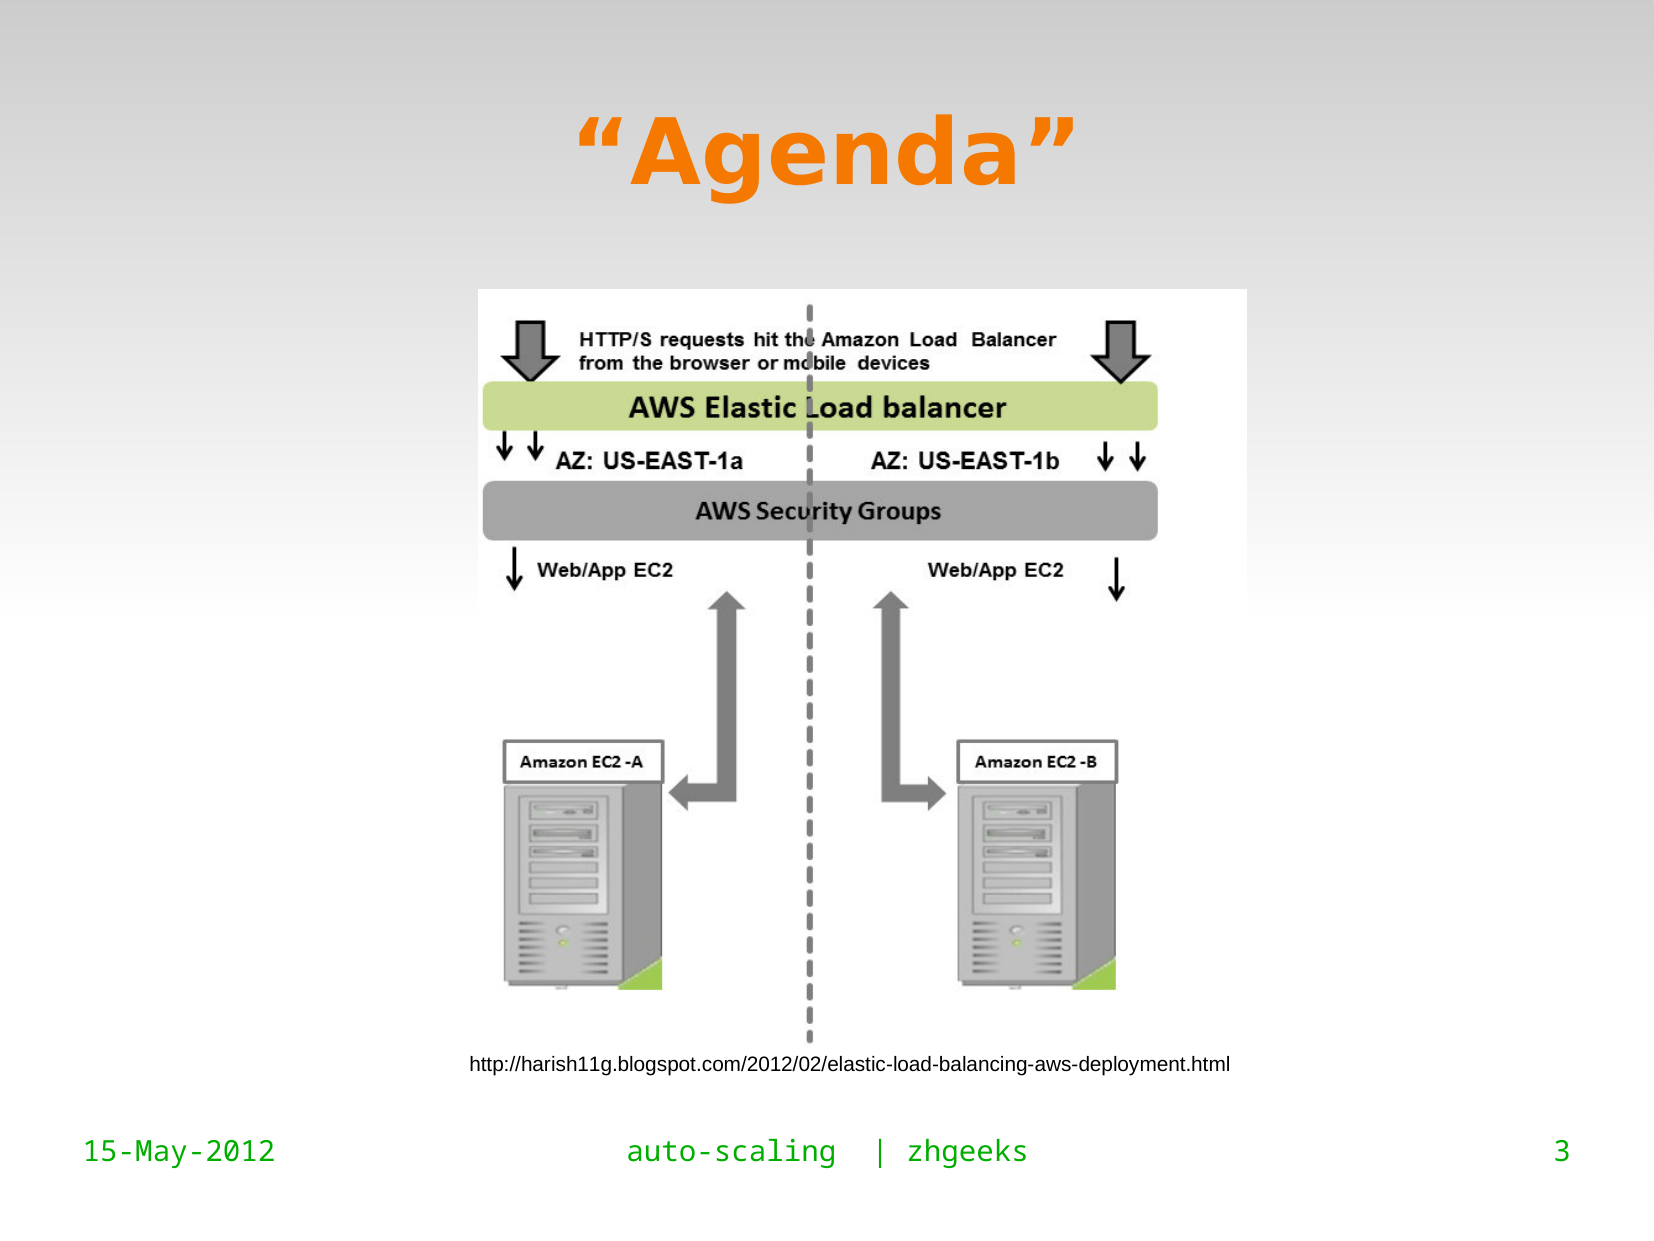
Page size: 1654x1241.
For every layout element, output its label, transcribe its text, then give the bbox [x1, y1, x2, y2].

picture [478, 289, 1247, 1045]
text_box http://harish11g.blogspot.com/2012/02/elastic-load-balancing-aws-deployment.html [454, 1045, 1252, 1103]
title “Agenda” [82, 49, 1571, 257]
